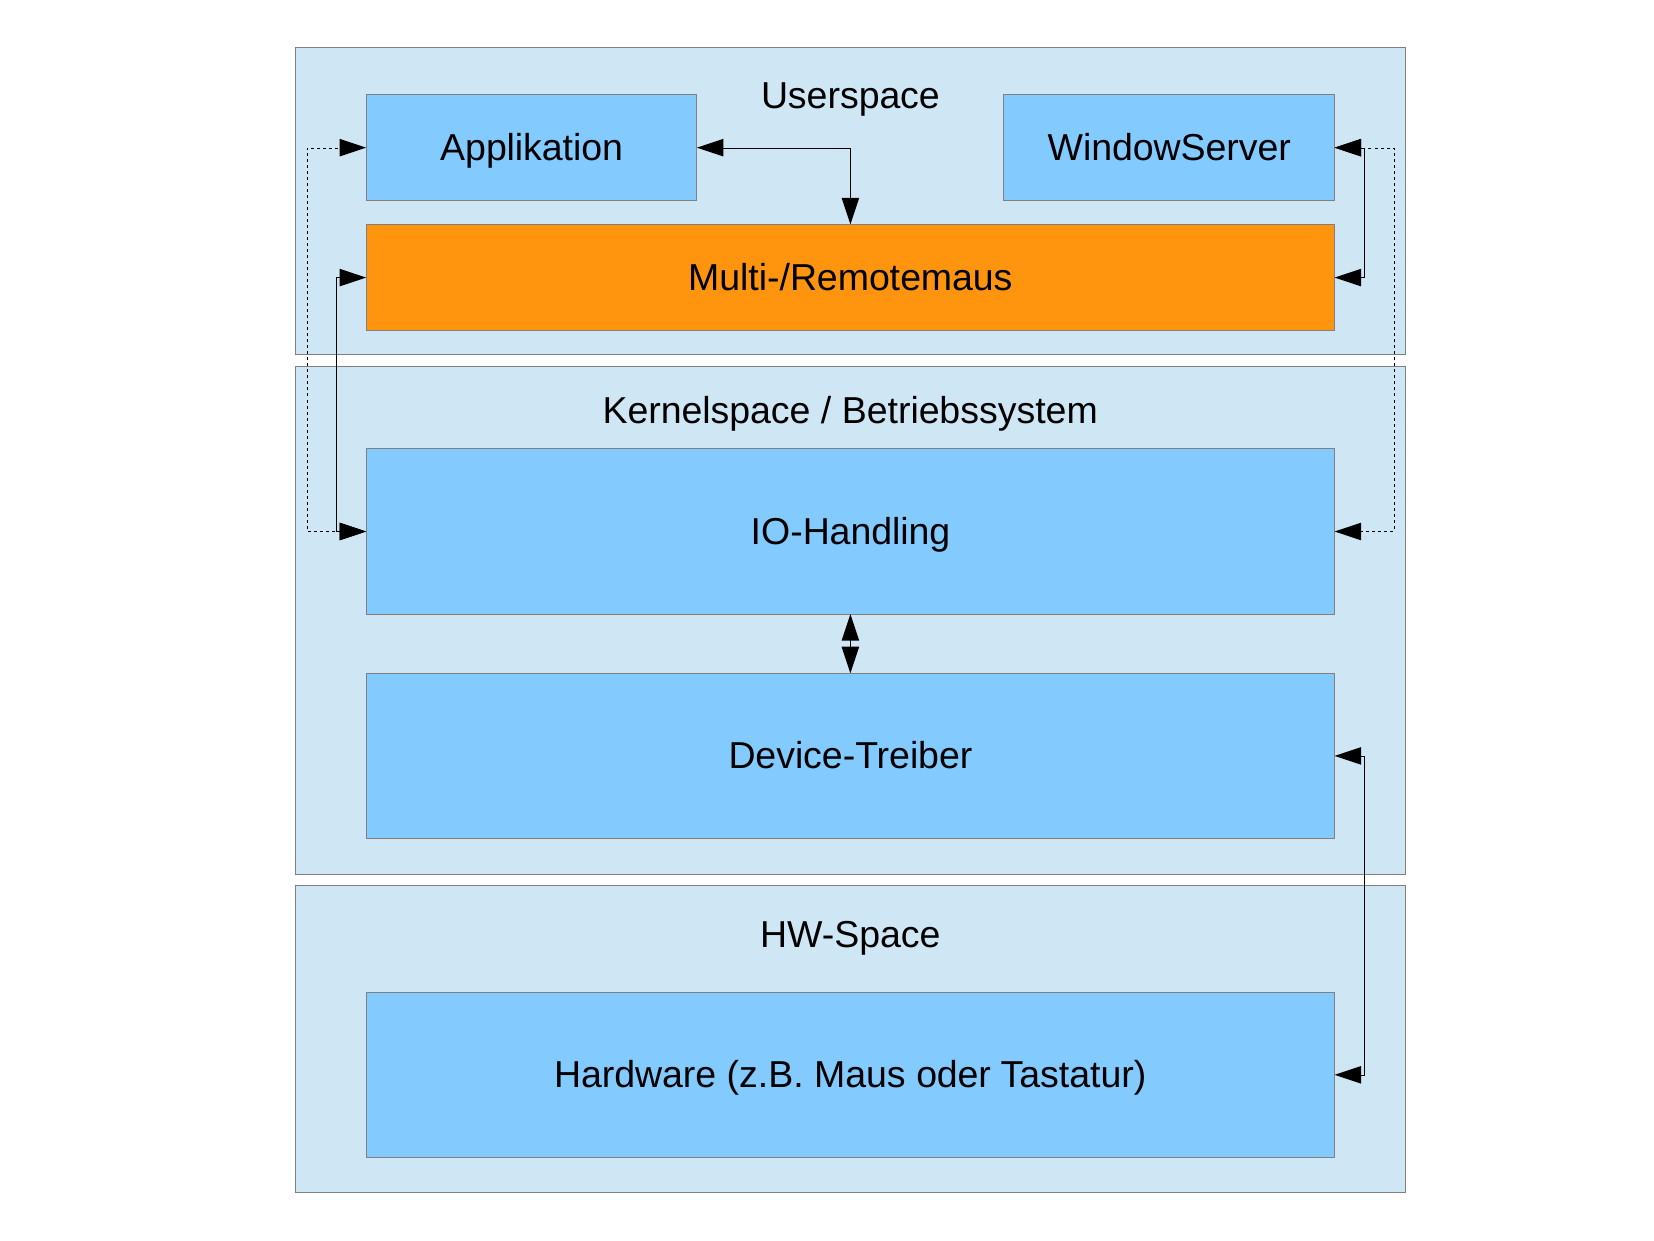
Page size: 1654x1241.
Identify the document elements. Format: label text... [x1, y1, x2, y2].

text_box HW-Space [295, 885, 1406, 1193]
text_box Userspace [295, 47, 1406, 355]
text_box Applikation [366, 94, 697, 201]
text_box IO-Handling [366, 448, 1335, 615]
text_box Multi-/Remotemaus [366, 224, 1335, 331]
text_box Device-Treiber [366, 673, 1335, 839]
text_box WindowServer [1003, 94, 1335, 201]
text_box Kernelspace / Betriebssystem [338, 366, 1406, 875]
text_box Kernelspace / Betriebssystem [295, 366, 1364, 875]
text_box Hardware (z.B. Maus oder Tastatur) [366, 992, 1335, 1158]
